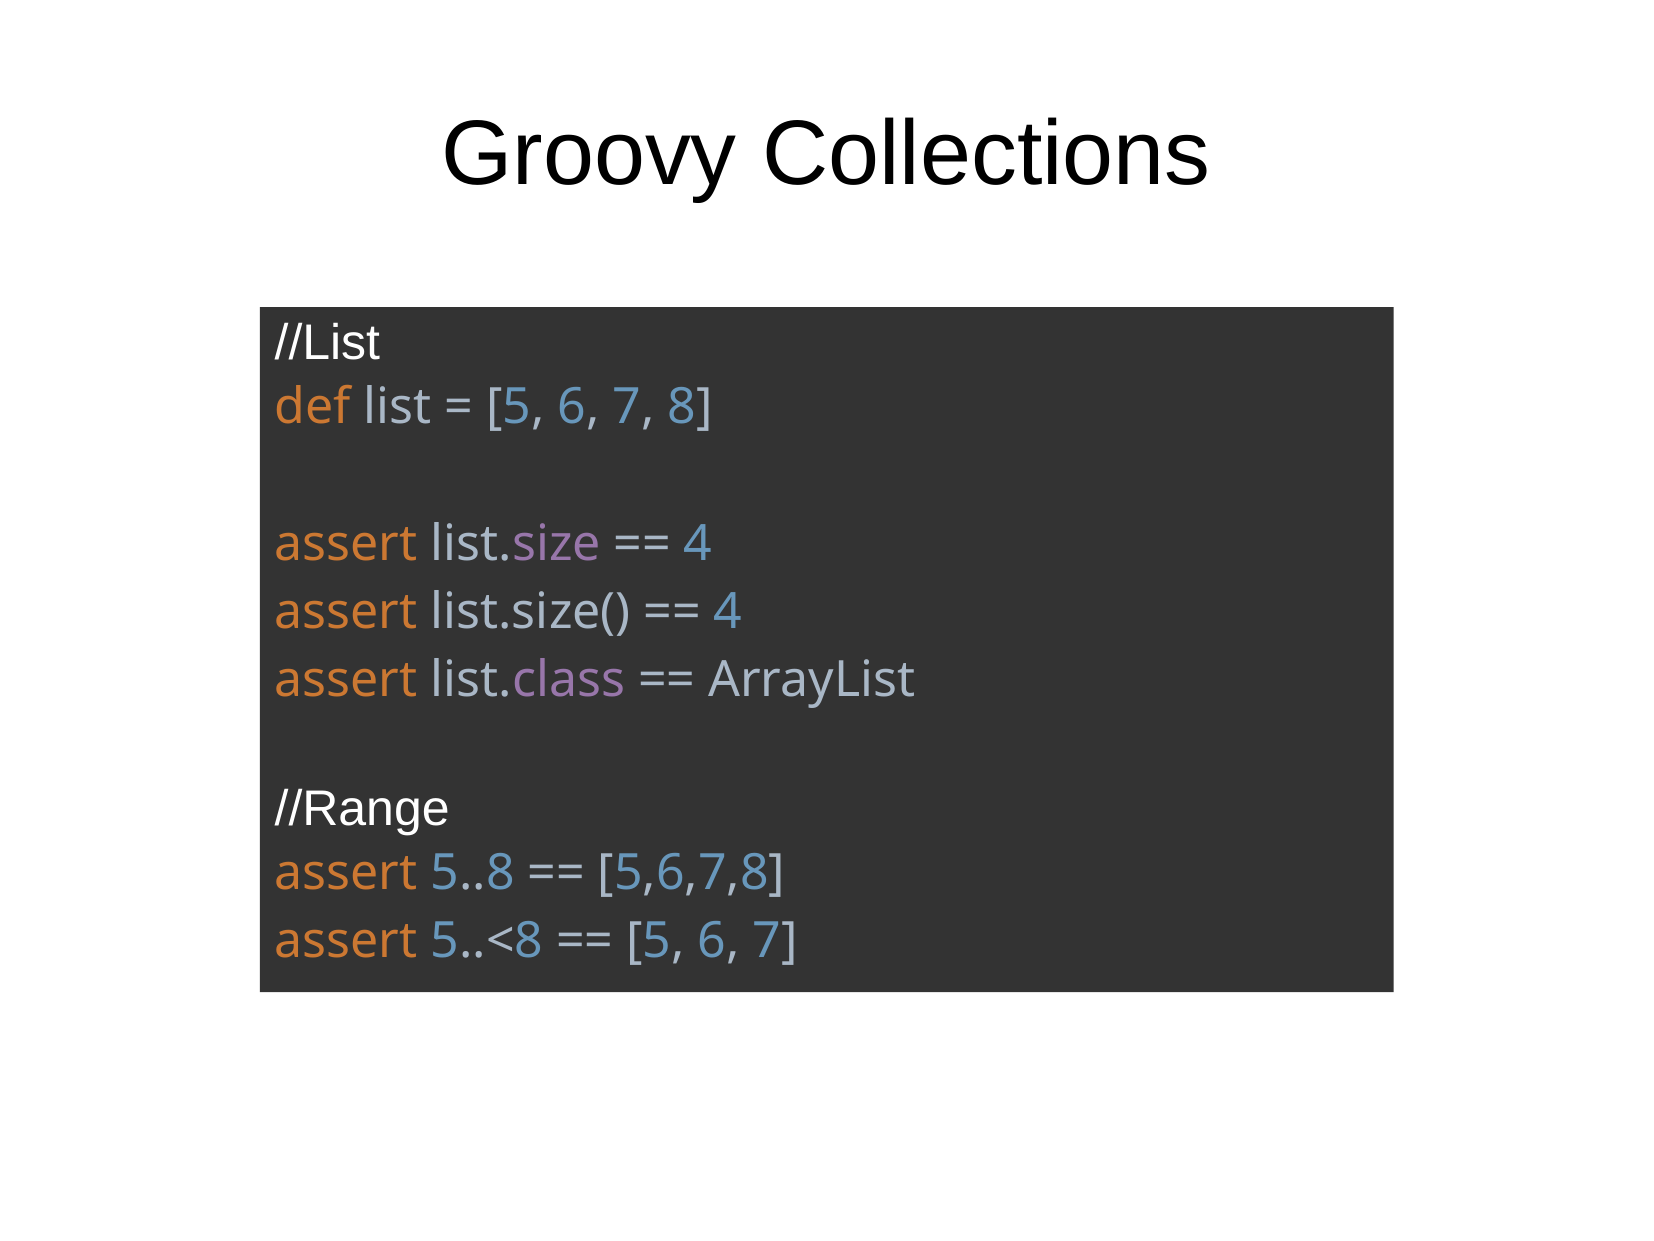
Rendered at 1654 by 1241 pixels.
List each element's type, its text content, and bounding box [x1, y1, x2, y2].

title Groovy Collections [82, 49, 1571, 257]
text_box //List def list = [5, 6, 7, 8] assert list.size == 4 assert list.size() == 4 assert list.class == ArrayList //Range assert 5..8 == [5,6,7,8] assert 5..<8 == [5, 6, 7] [259, 307, 1394, 993]
